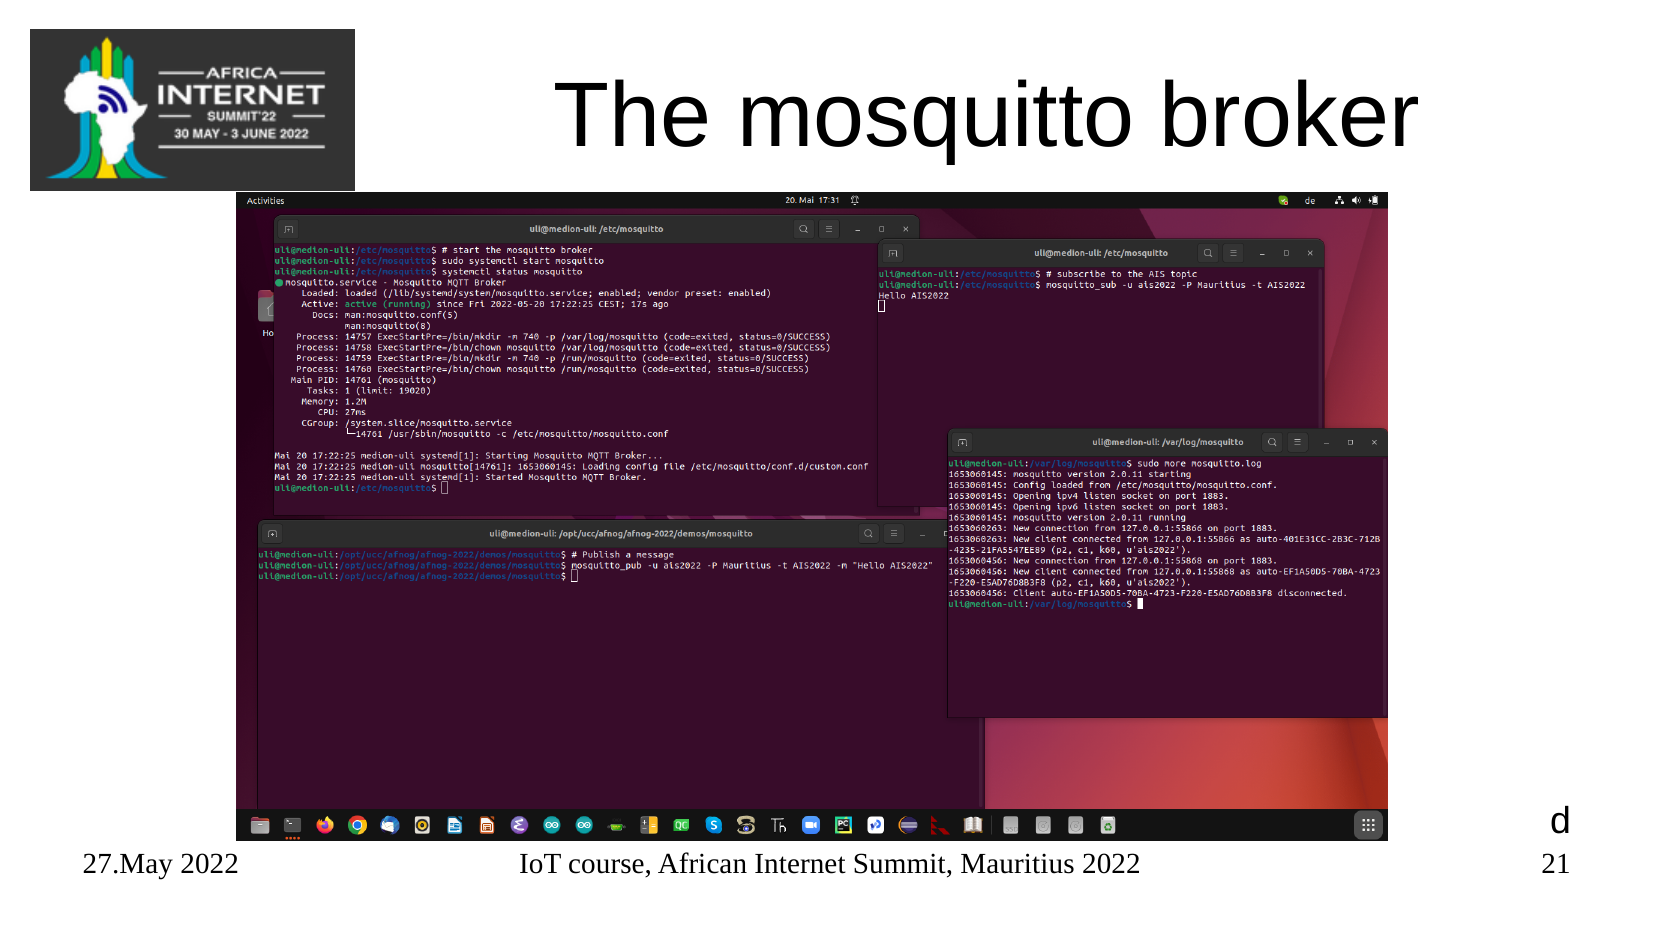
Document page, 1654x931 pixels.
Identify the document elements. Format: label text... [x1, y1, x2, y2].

title The mosquitto broker [403, 37, 1571, 193]
picture [236, 192, 1388, 841]
text_box d [1535, 791, 1586, 849]
picture [30, 29, 355, 191]
